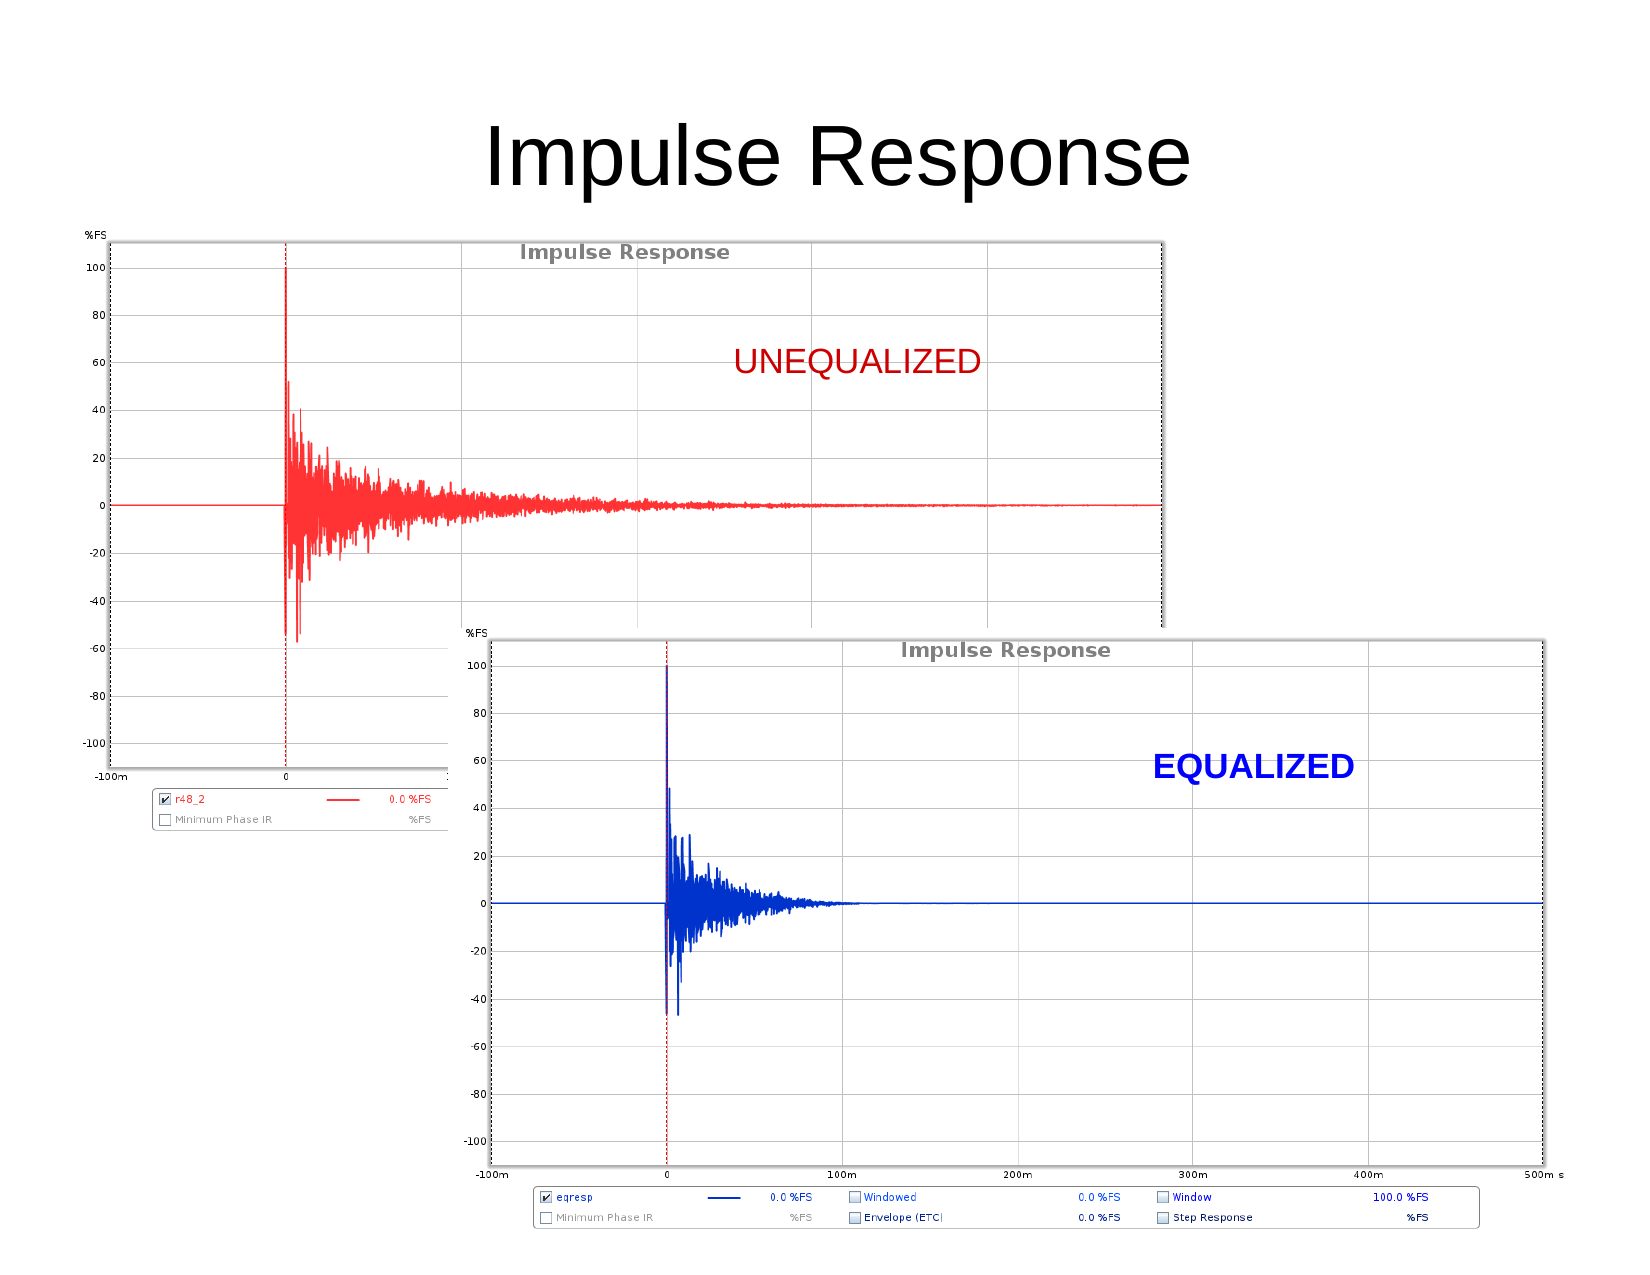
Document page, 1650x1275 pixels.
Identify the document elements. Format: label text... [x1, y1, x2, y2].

text_box EQUALIZED [1138, 739, 1529, 794]
title Impulse Response [148, 58, 1529, 252]
text_box UNEQUALIZED [718, 334, 1137, 389]
picture [67, 230, 1564, 1229]
